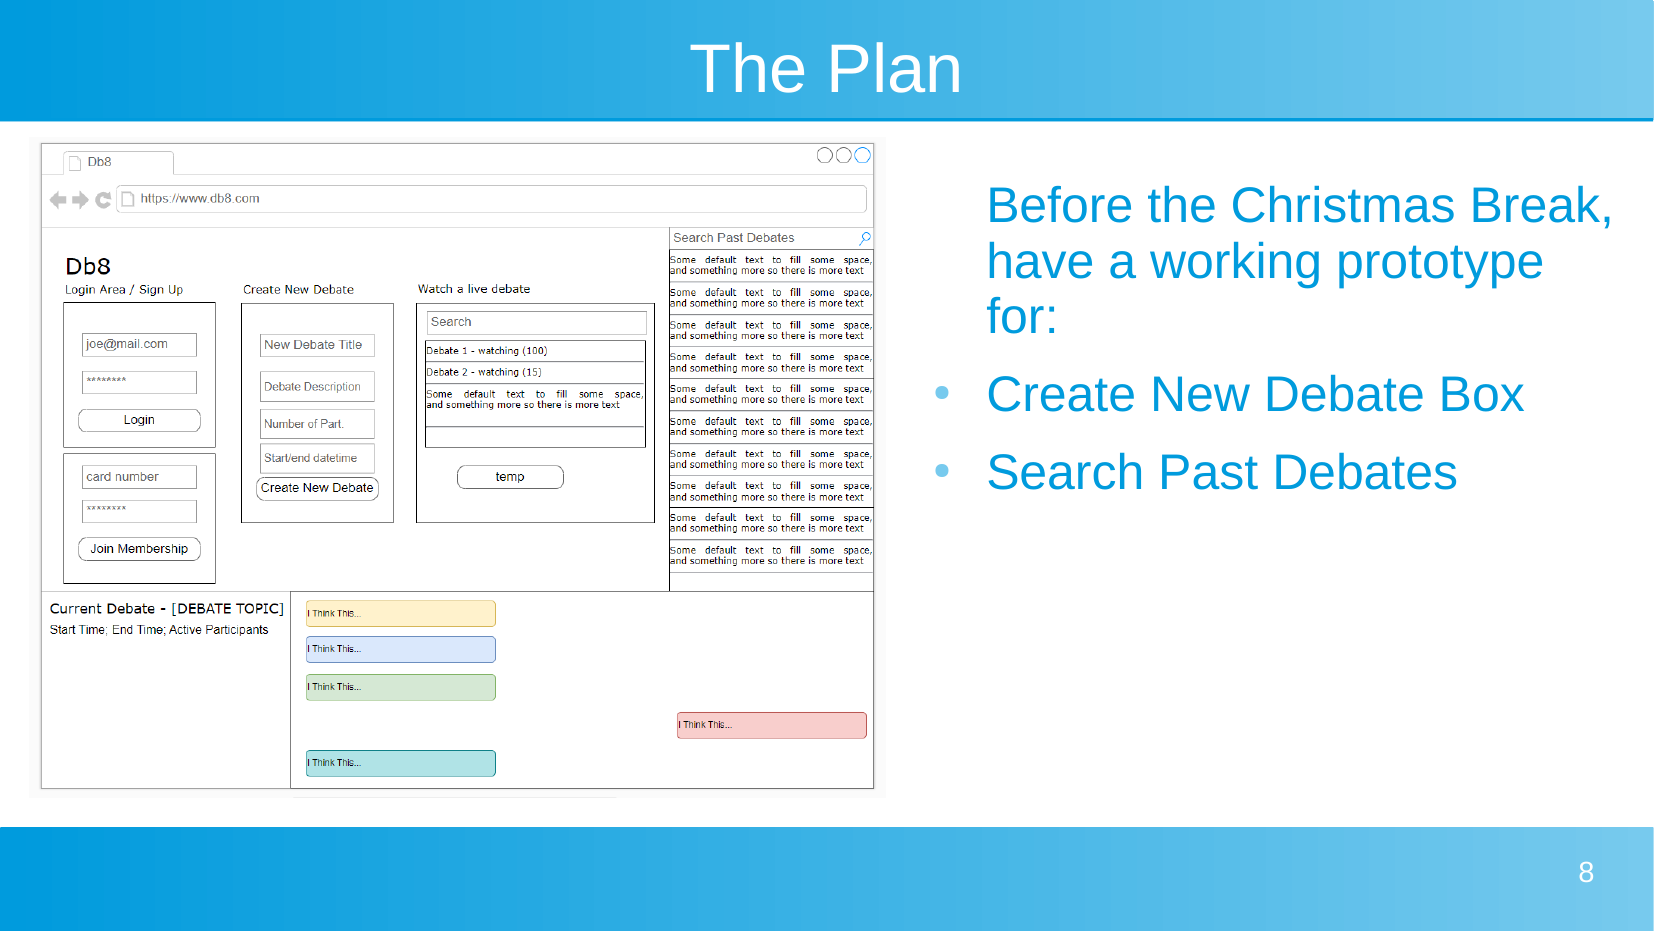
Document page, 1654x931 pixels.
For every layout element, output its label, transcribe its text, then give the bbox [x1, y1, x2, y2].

list Before the Christmas Break, have a working prototype for: Create New Debate Box Search Past Debates [915, 177, 1625, 768]
title The Plan [59, 29, 1595, 108]
picture [29, 137, 886, 798]
